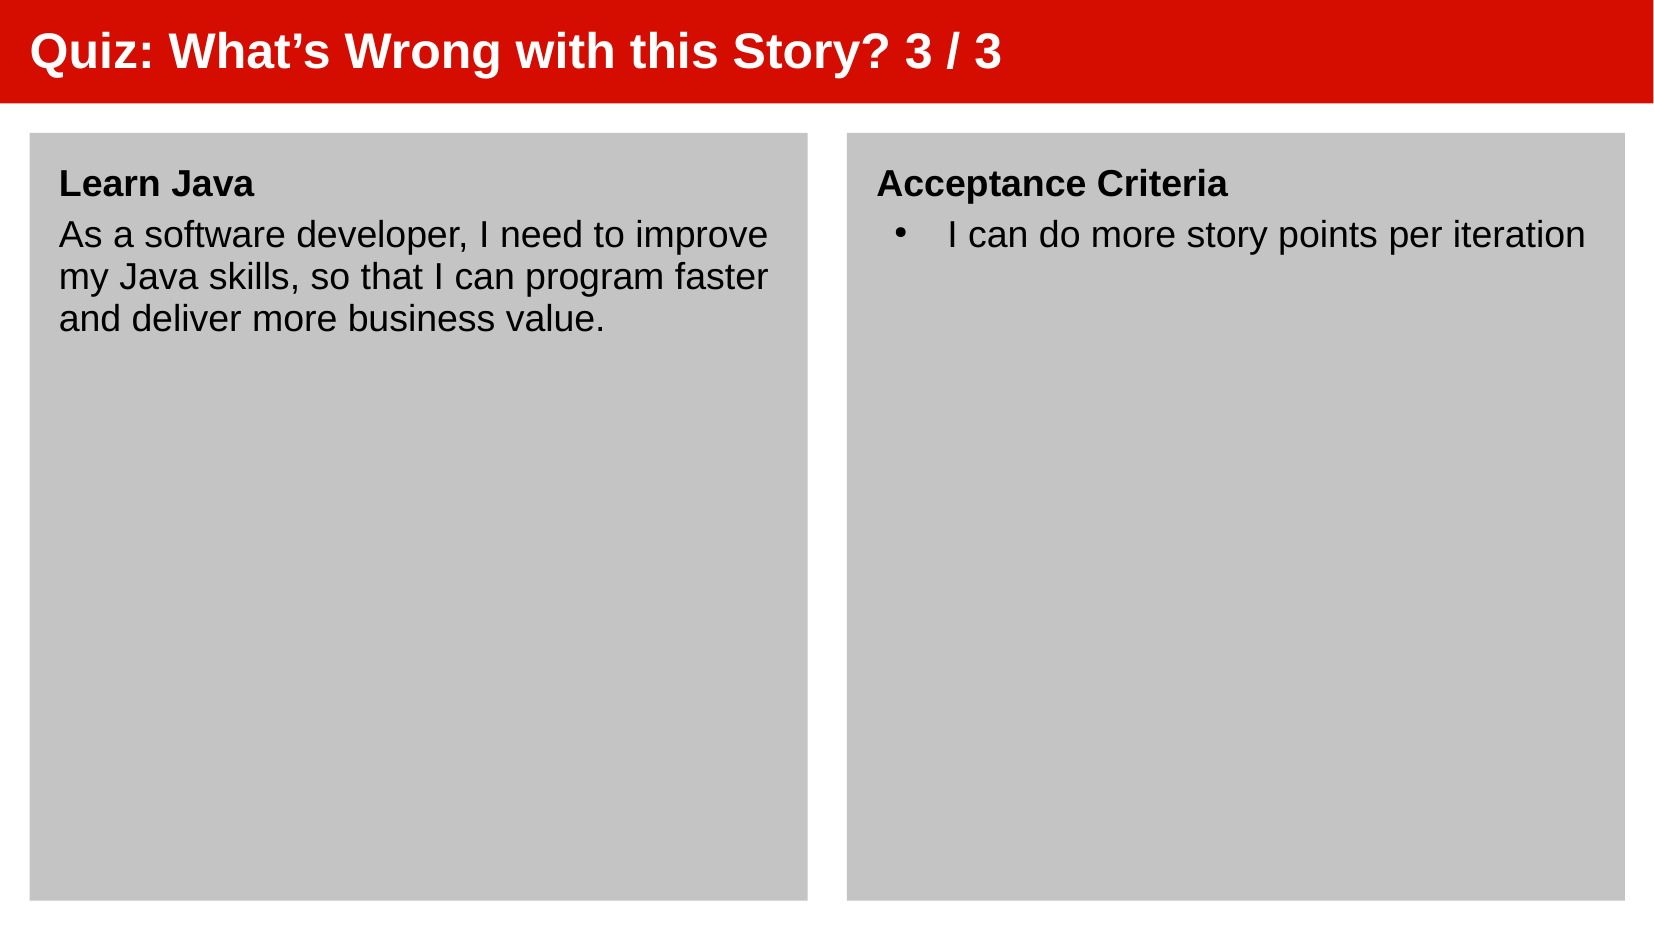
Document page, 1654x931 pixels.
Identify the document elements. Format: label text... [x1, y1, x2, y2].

list Acceptance Criteria I can do more story points per iteration [846, 132, 1625, 901]
title Quiz: What’s Wrong with this Story? 3 / 3 [0, 0, 1654, 104]
list Learn Java As a software developer, I need to improve my Java skills, so that I can program faster and deliver more business value. [29, 132, 808, 901]
